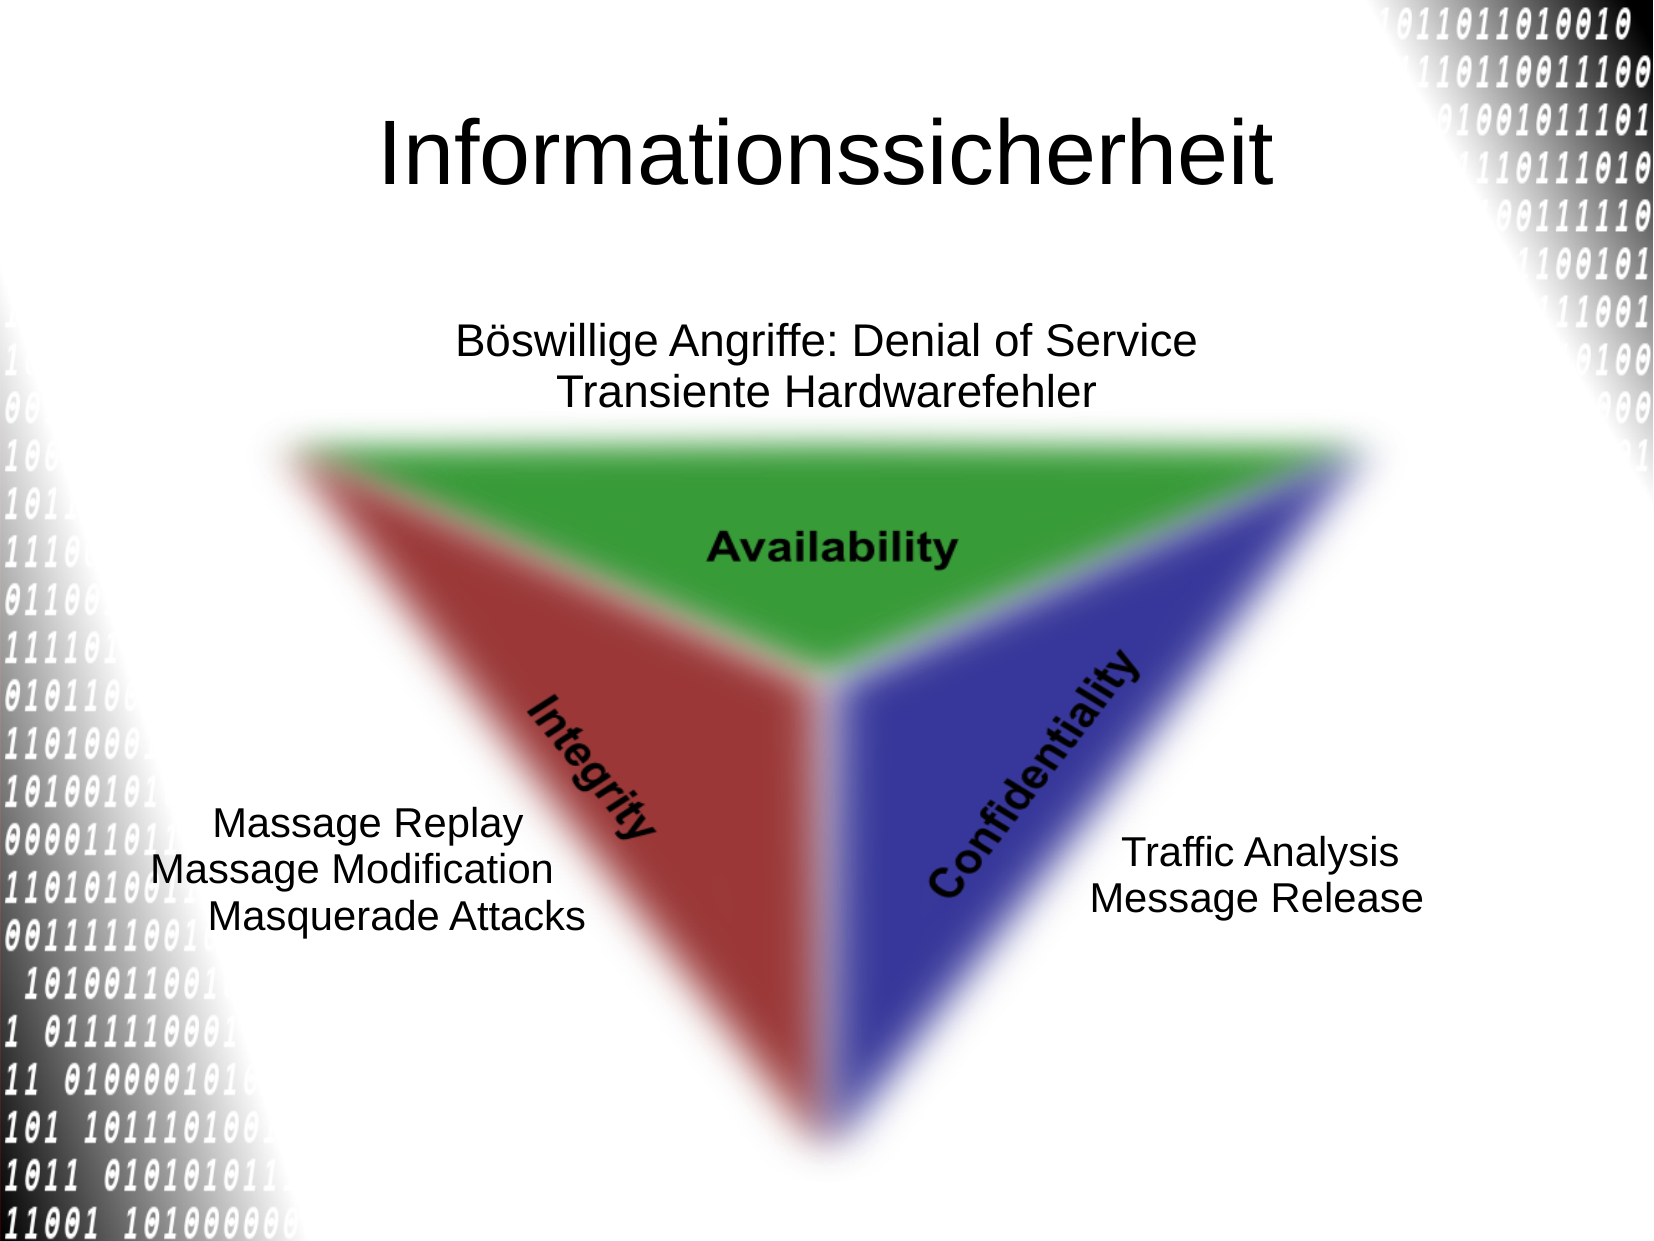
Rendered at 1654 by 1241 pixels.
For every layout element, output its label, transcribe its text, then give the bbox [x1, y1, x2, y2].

text_box Böswillige Angriffe: Denial of Service Transiente Hardwarefehler [0, 307, 1654, 425]
text_box Massage Replay Massage Modification Masquerade Attacks [124, 792, 869, 947]
picture [0, 425, 1653, 1241]
picture [0, 0, 1653, 307]
text_box Traffic Analysis Message Release [1074, 820, 1619, 929]
